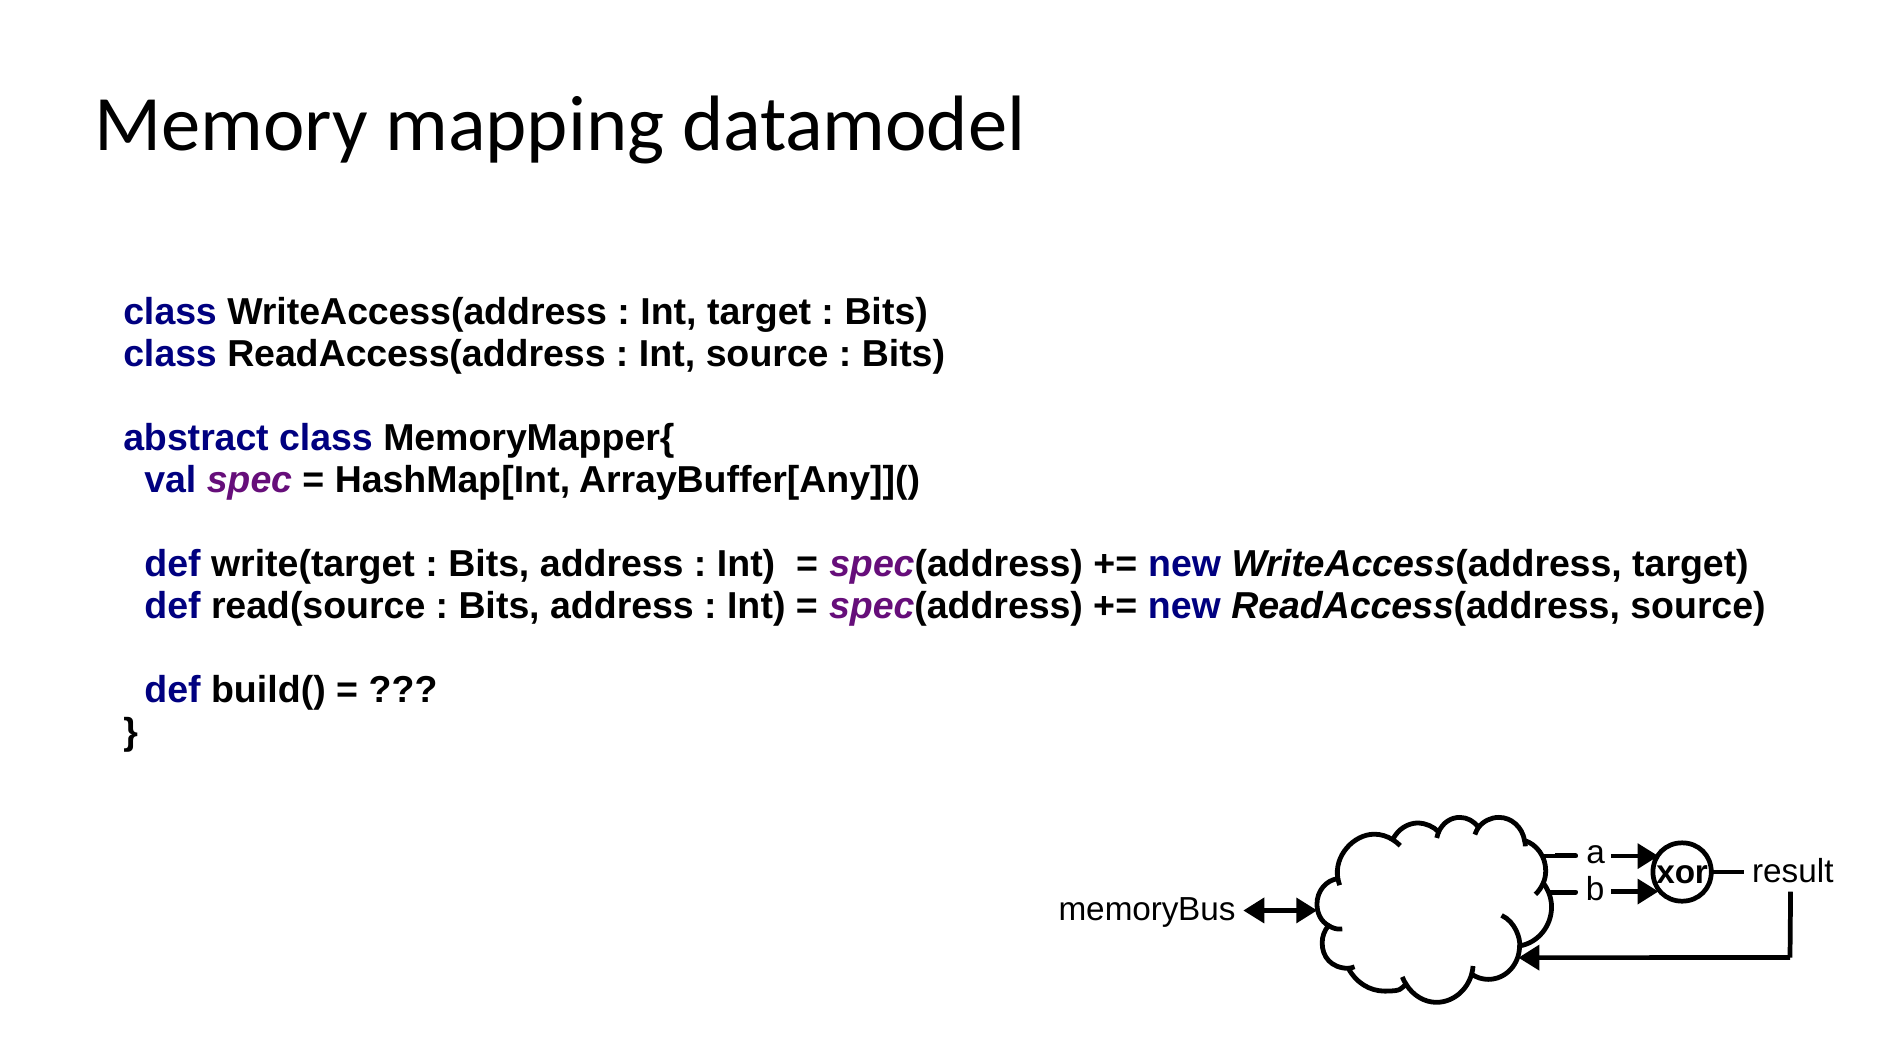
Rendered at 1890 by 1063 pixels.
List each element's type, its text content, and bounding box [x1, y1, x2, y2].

picture [1043, 814, 1849, 1005]
title Memory mapping datamodel [94, 42, 1796, 220]
text_box class WriteAccess(address : Int, target : Bits) class ReadAccess(address : Int, source : Bits) abstract class MemoryMapper{ val spec = HashMap[Int, ArrayBuffer[Any]]() def write(target : Bits, address : Int) = spec(address) += new WriteAccess(address, target) def read(source : Bits, address : Int) = spec(address) += new ReadAccess(address, source) def build() = ??? } [108, 283, 1843, 818]
